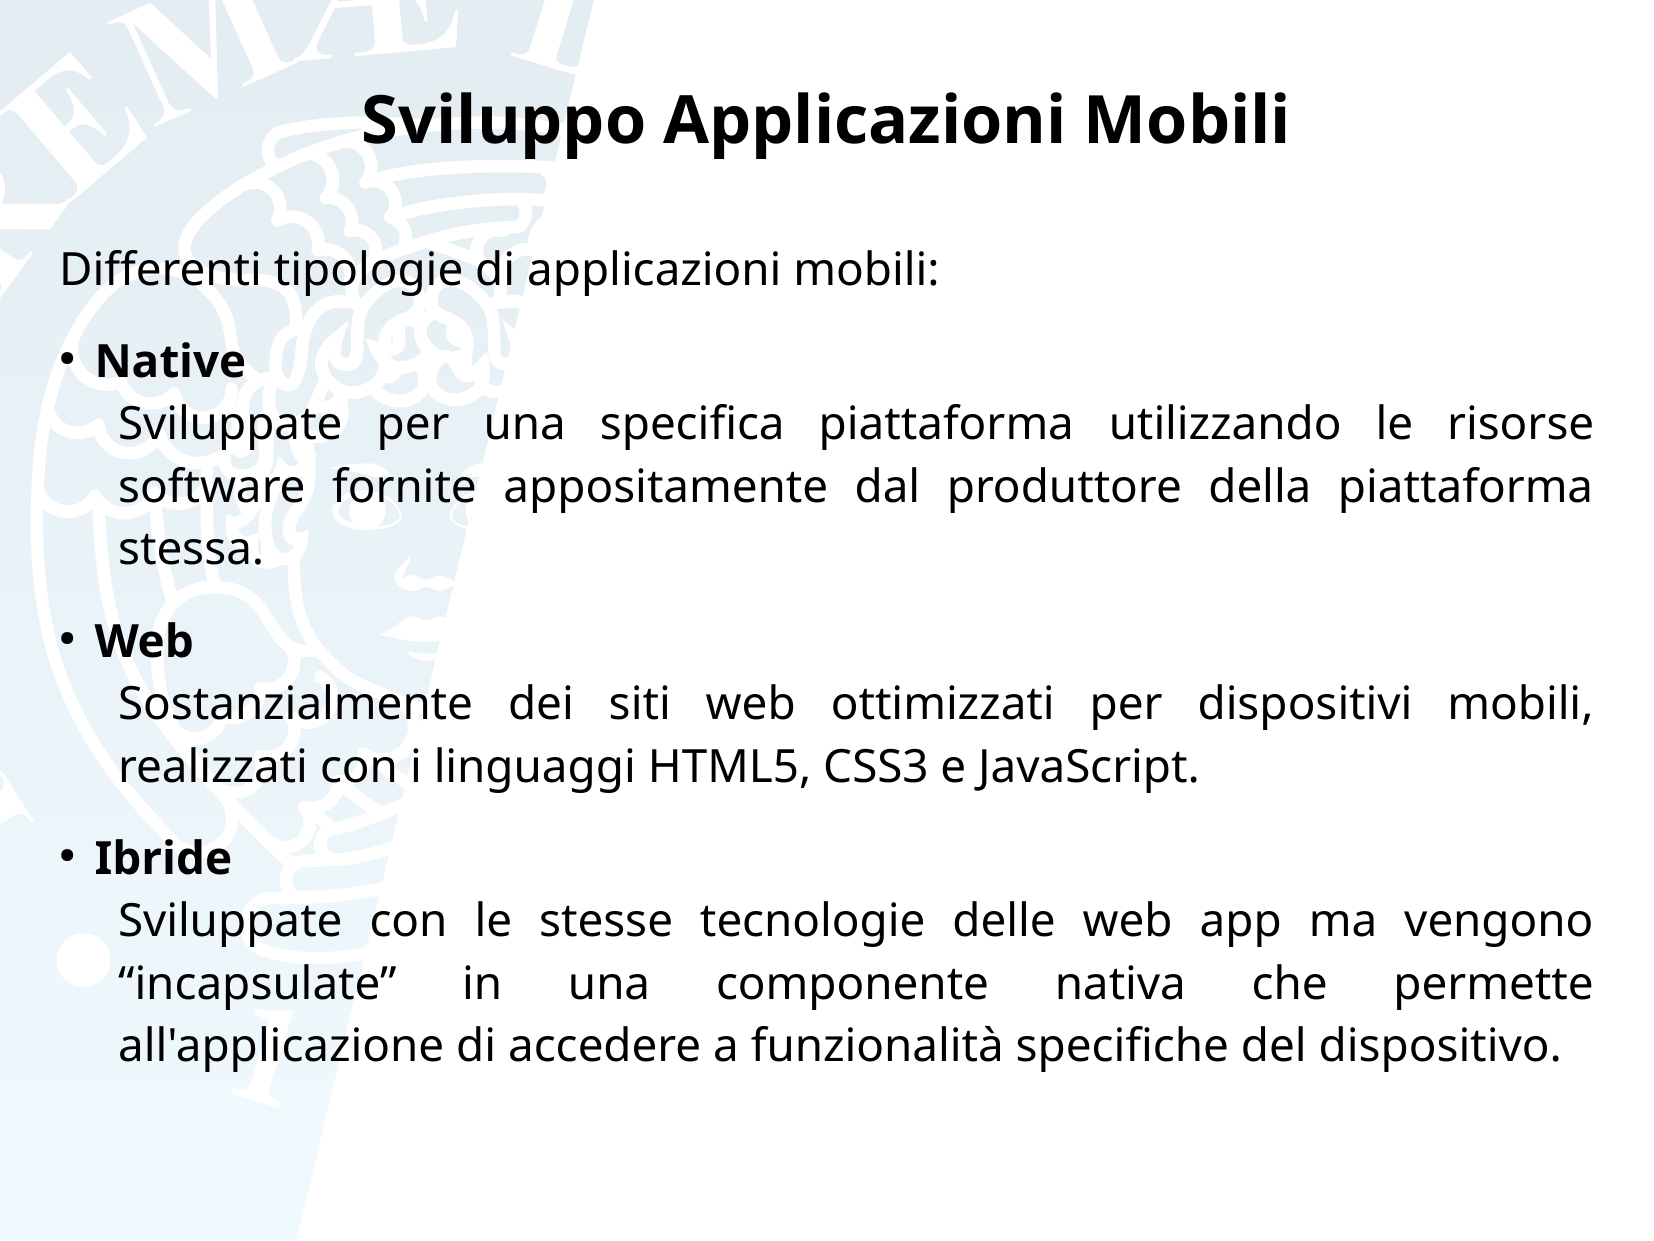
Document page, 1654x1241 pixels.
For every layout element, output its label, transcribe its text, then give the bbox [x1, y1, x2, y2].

subtitle Differenti tipologie di applicazioni mobili: Native Sviluppate per una specifica piattaforma utilizzando le risorse software fornite appositamente dal produttore della piattaforma stessa. Web Sostanzialmente dei siti web ottimizzati per dispositivi mobili, realizzati con i linguaggi HTML5, CSS3 e JavaScript. Ibride Sviluppate con le stesse tecnologie delle web app ma vengono “incapsulate” in una componente nativa che permette all'applicazione di accedere a funzionalità specifiche del dispositivo. [59, 236, 1595, 1176]
title Sviluppo Applicazioni Mobili [59, 59, 1595, 178]
